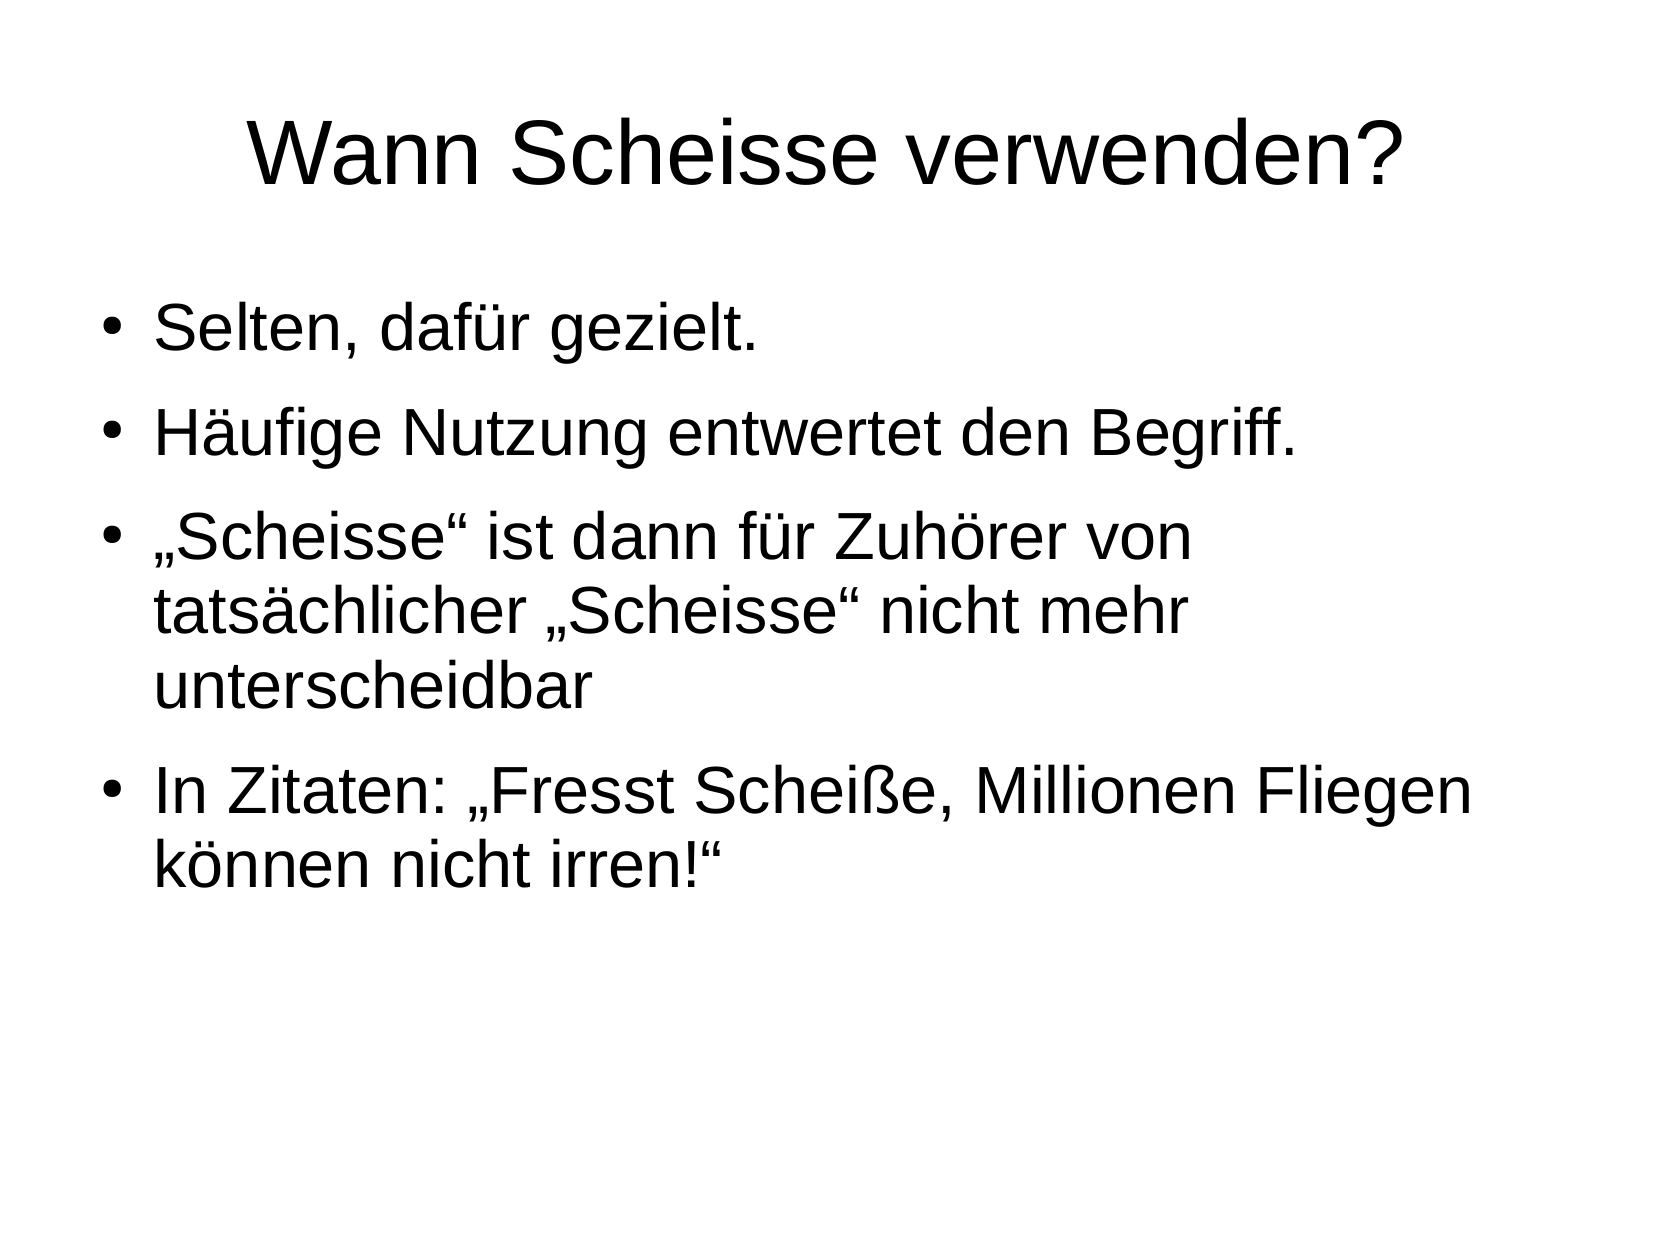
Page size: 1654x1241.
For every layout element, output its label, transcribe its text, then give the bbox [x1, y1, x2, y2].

title Wann Scheisse verwenden? [82, 49, 1571, 257]
list Selten, dafür gezielt. Häufige Nutzung entwertet den Begriff. „Scheisse“ ist dann für Zuhörer von tatsächlicher „Scheisse“ nicht mehr unterscheidbar In Zitaten: „Fresst Scheiße, Millionen Fliegen können nicht irren!“ [82, 290, 1571, 1010]
